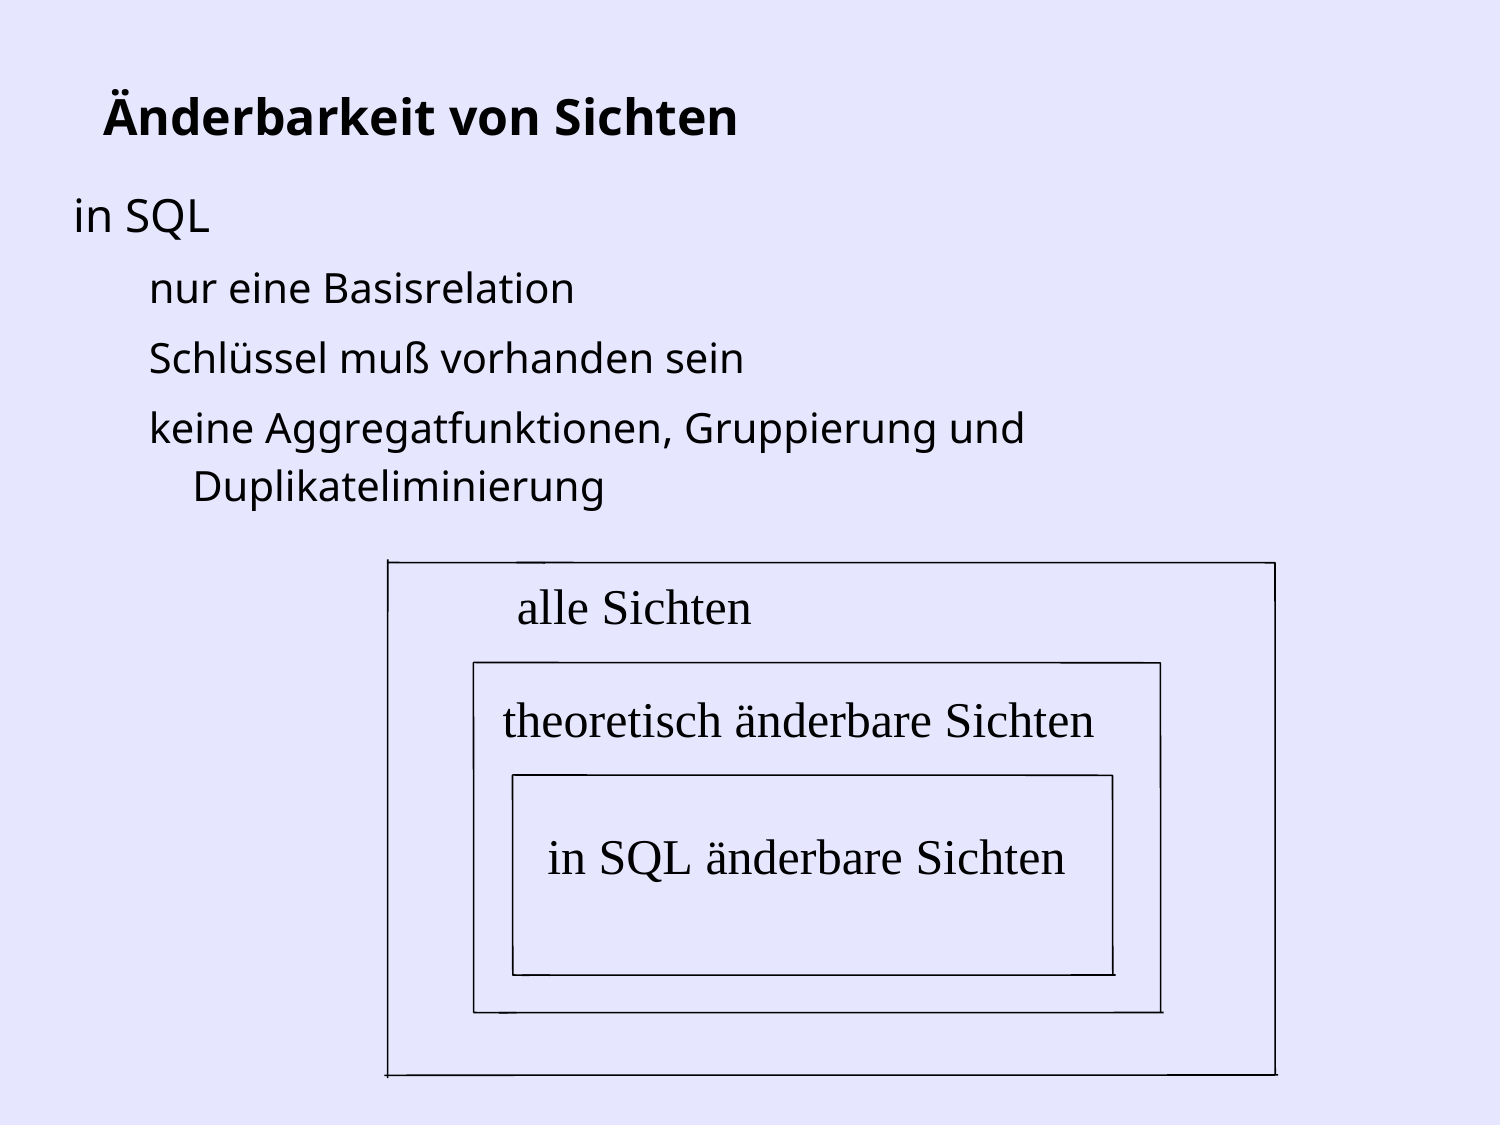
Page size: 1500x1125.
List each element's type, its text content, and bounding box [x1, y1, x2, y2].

text_box in SQL nur eine Basisrelation Schlüssel muß vorhanden sein keine Aggregatfunktionen, Gruppierung und Duplikateliminierung [59, 174, 1270, 563]
text_box in SQL änderbare Sichten [532, 825, 1263, 893]
text_box theoretisch änderbare Sichten [487, 687, 1218, 756]
text_box alle Sichten [502, 575, 1118, 643]
title Änderbarkeit von Sichten [88, 29, 1270, 158]
